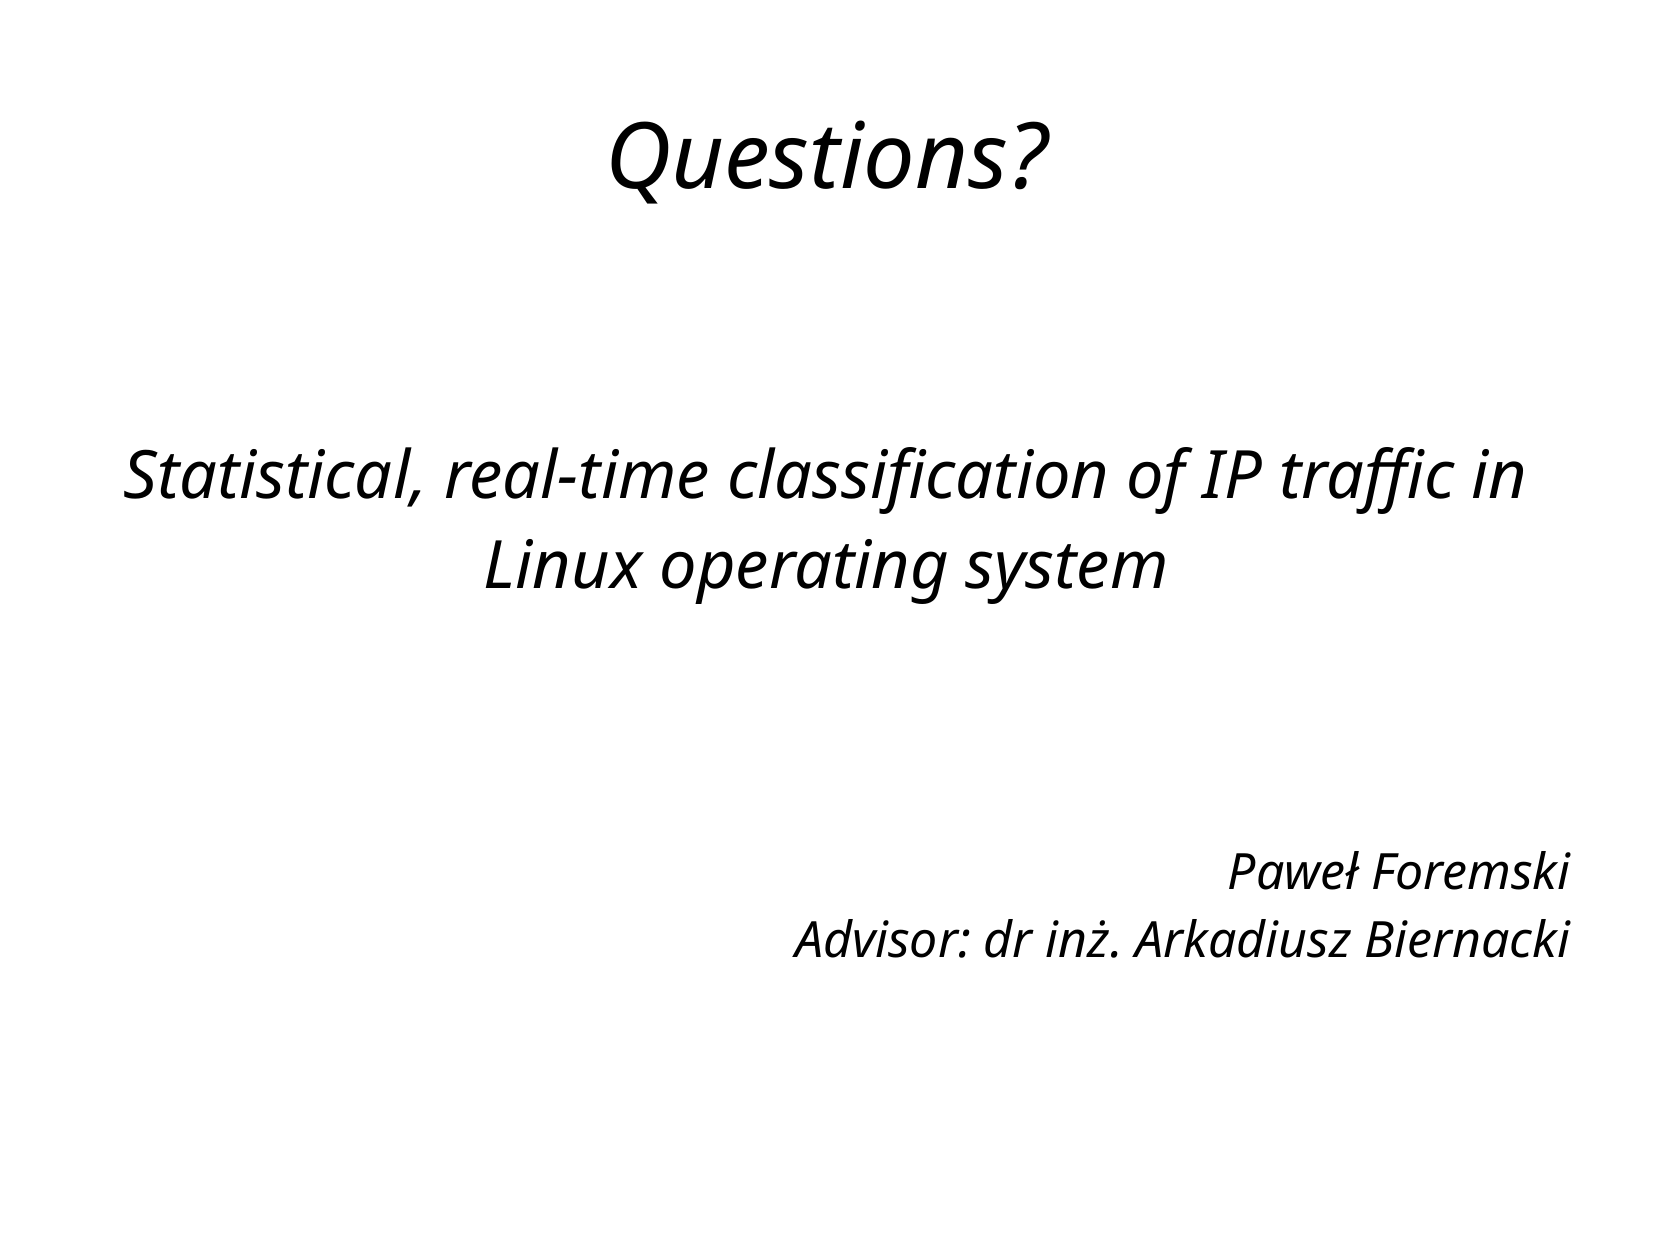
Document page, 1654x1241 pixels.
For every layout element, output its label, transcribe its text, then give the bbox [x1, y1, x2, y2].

title Questions? [82, 49, 1571, 257]
subtitle Statistical, real-time classification of IP traffic in Linux operating system Paweł Foremski Advisor: dr inż. Arkadiusz Biernacki [82, 297, 1571, 1102]
